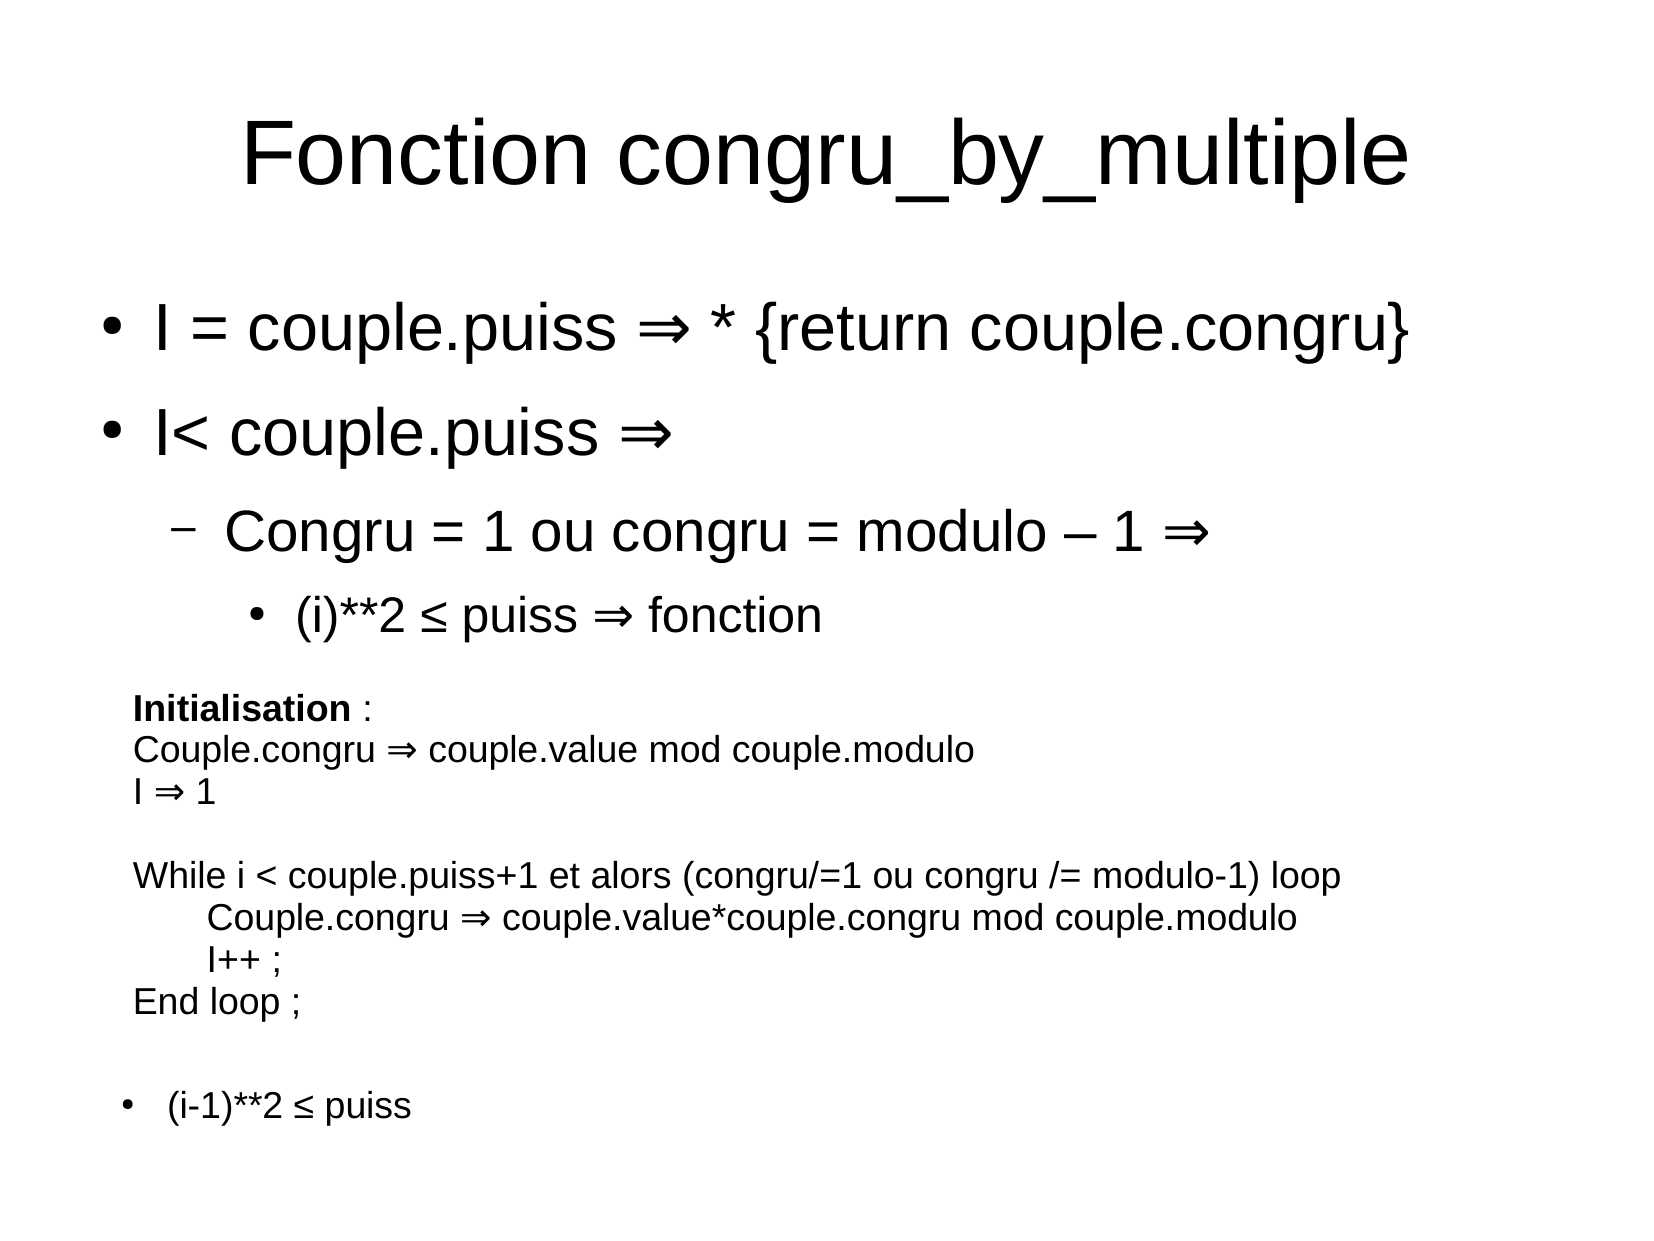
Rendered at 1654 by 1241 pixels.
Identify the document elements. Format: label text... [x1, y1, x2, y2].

list I = couple.puiss ⇒ * {return couple.congru} I< couple.puiss ⇒ Congru = 1 ou congru = modulo – 1 ⇒ (i)**2 ≤ puiss ⇒ fonction [82, 290, 1571, 1010]
title Fonction congru_by_multiple [82, 49, 1571, 257]
text_box Initialisation : Couple.congru ⇒ couple.value mod couple.modulo I ⇒ 1 While i < couple.puiss+1 et alors (congru/=1 ou congru /= modulo-1) loop Couple.congru ⇒ couple.value*couple.congru mod couple.modulo I++ ; End loop ; [118, 679, 1524, 1073]
text_box (i-1)**2 ≤ puiss [106, 1077, 1524, 1134]
